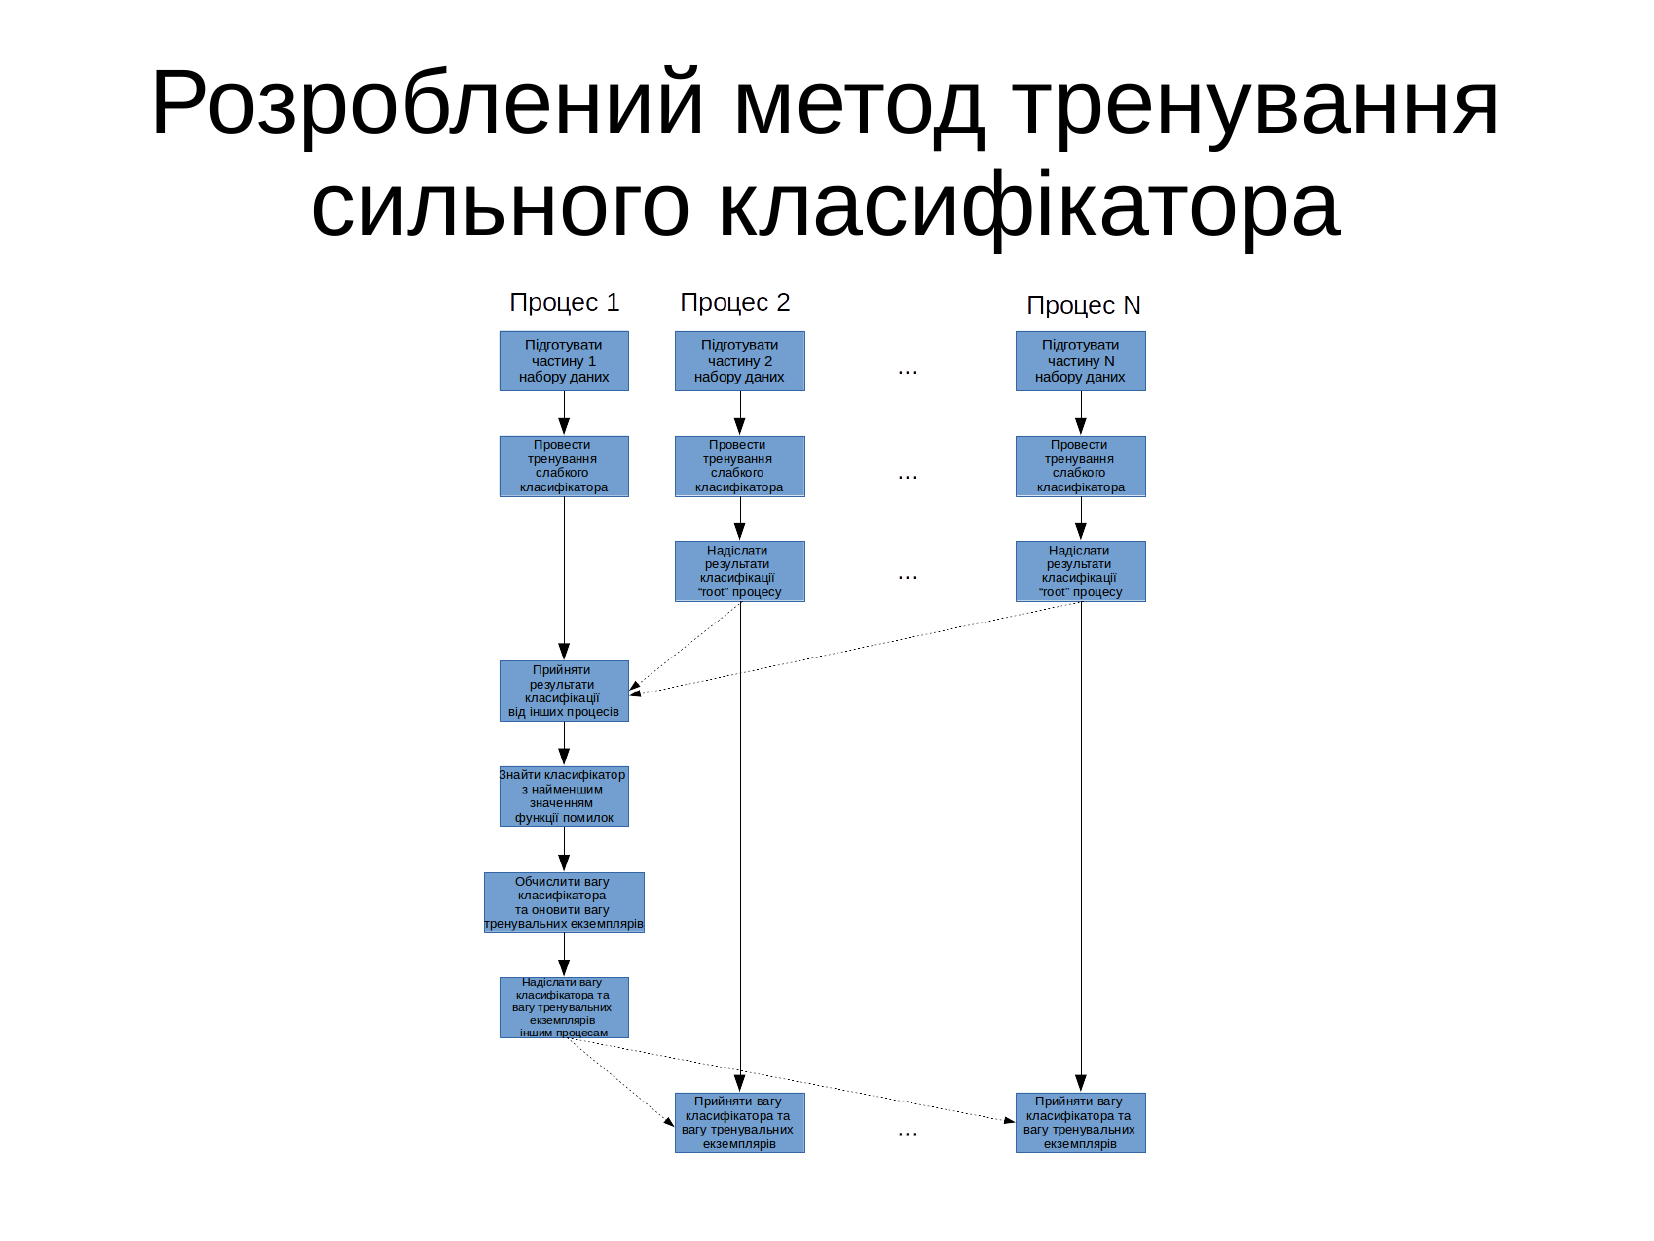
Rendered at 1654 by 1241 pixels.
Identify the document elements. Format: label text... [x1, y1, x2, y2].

picture [466, 281, 1171, 1171]
title Розроблений метод тренування сильного класифікатора [82, 49, 1571, 257]
